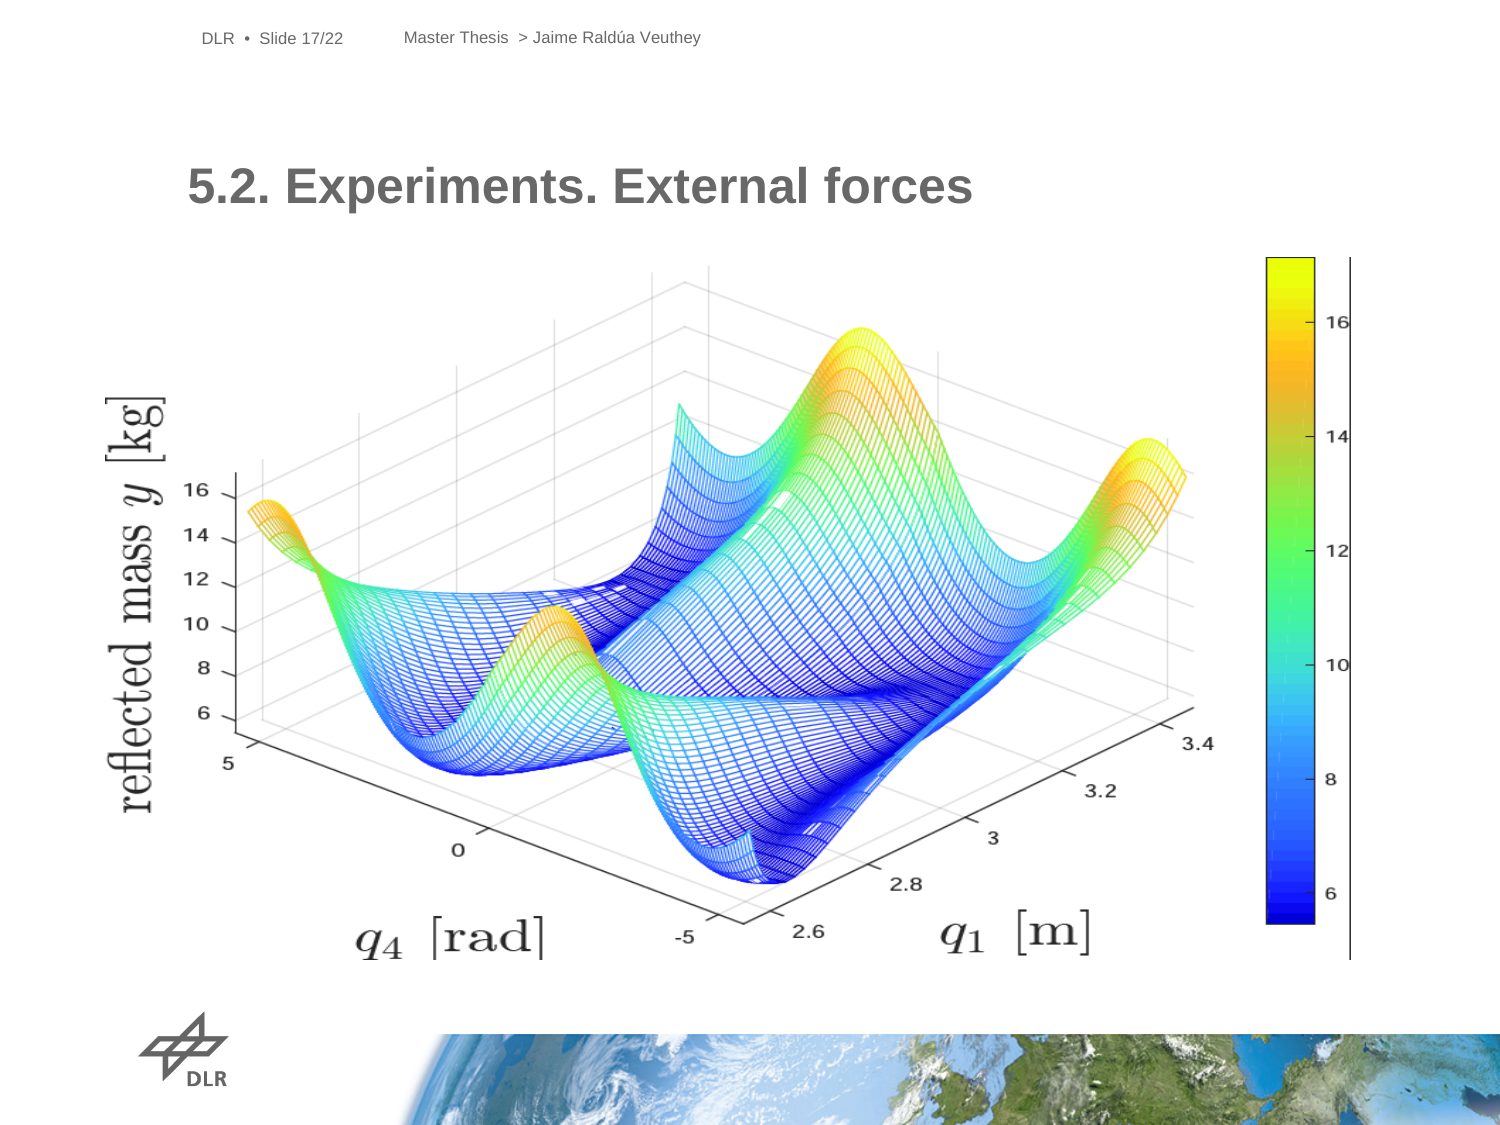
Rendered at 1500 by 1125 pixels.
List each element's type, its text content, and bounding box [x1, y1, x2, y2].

title 5.2. Experiments. External forces [187, 153, 1392, 275]
picture [105, 257, 1351, 961]
picture [0, 1007, 1500, 1125]
